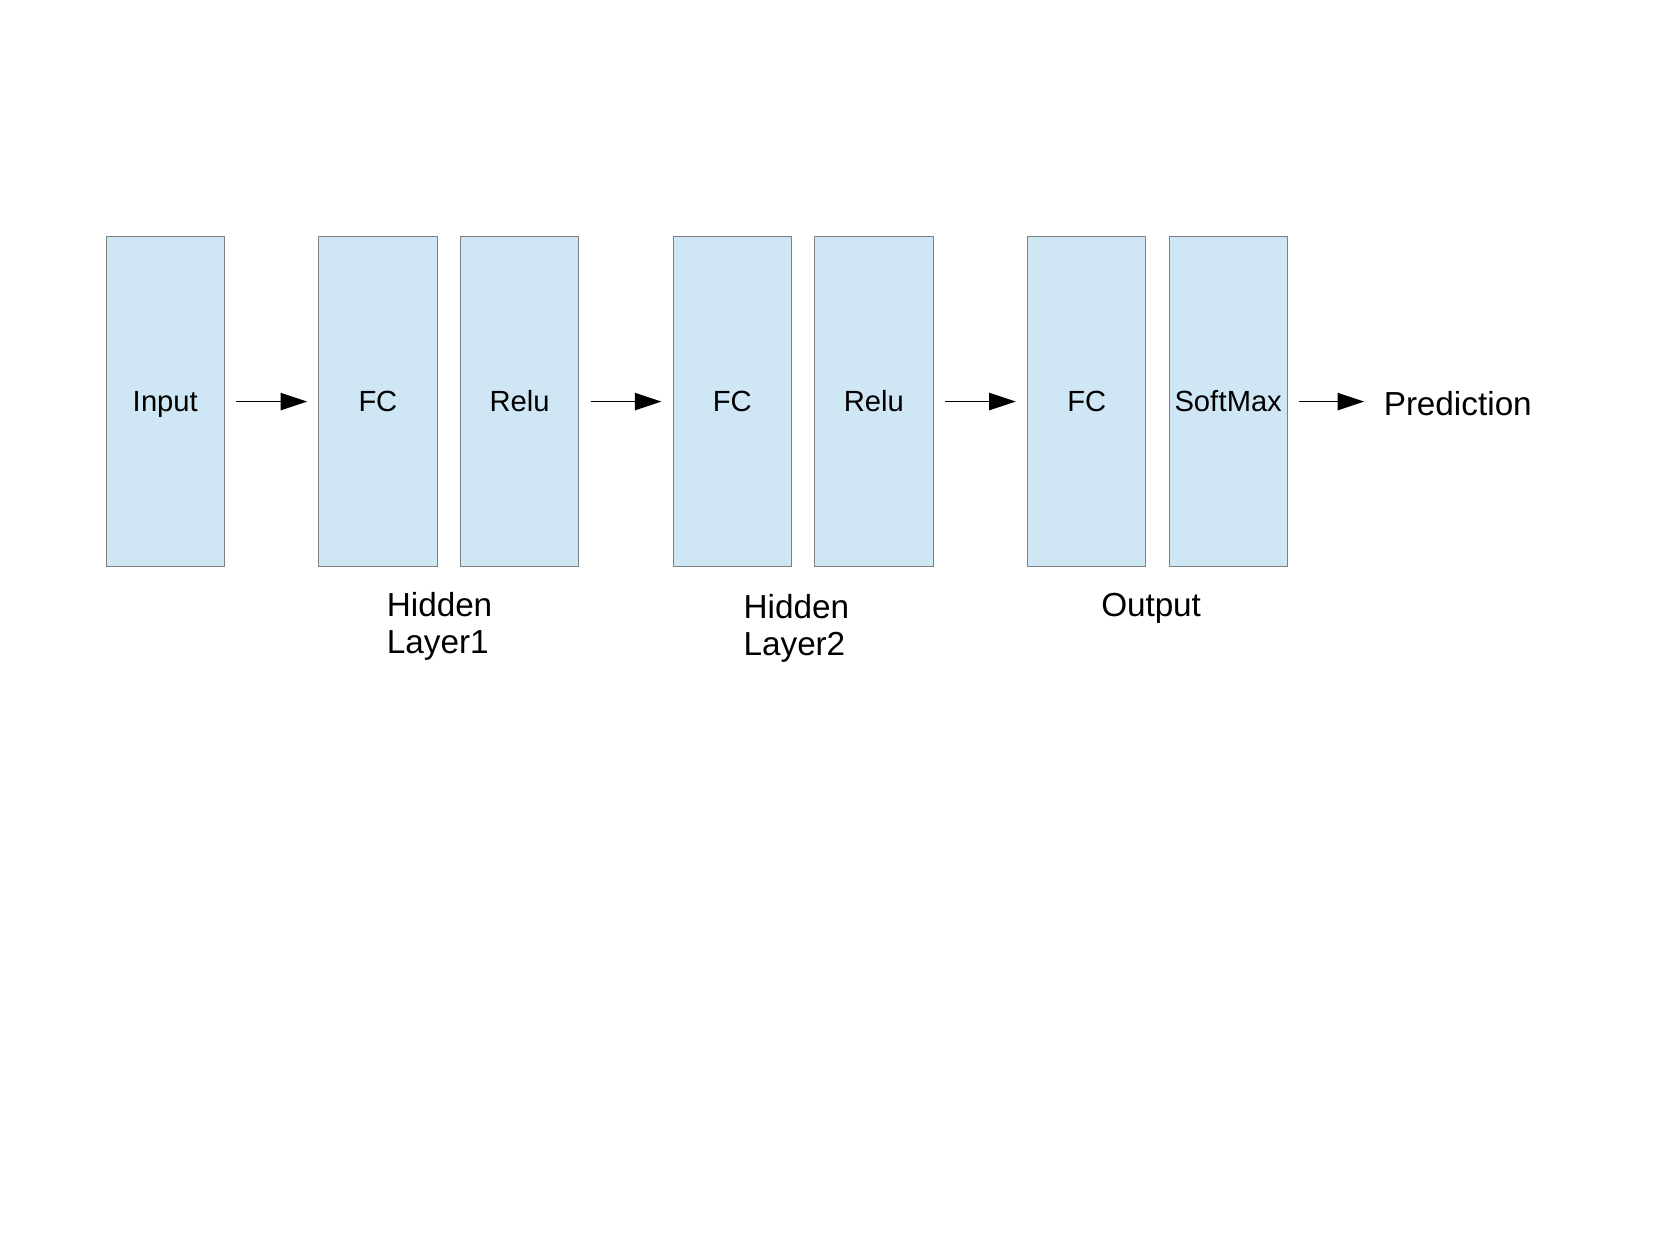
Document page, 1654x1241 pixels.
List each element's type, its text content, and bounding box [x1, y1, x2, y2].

text_box Output [1086, 578, 1217, 631]
text_box Prediction [1369, 377, 1547, 431]
text_box FC [318, 236, 438, 567]
text_box Relu [814, 236, 934, 567]
text_box Hidden Layer2 [728, 580, 865, 671]
text_box FC [1027, 236, 1146, 567]
text_box FC [673, 236, 792, 567]
text_box SoftMax [1169, 236, 1288, 567]
text_box Relu [460, 236, 579, 567]
text_box Hidden Layer1 [372, 578, 508, 669]
text_box Input [106, 236, 225, 567]
